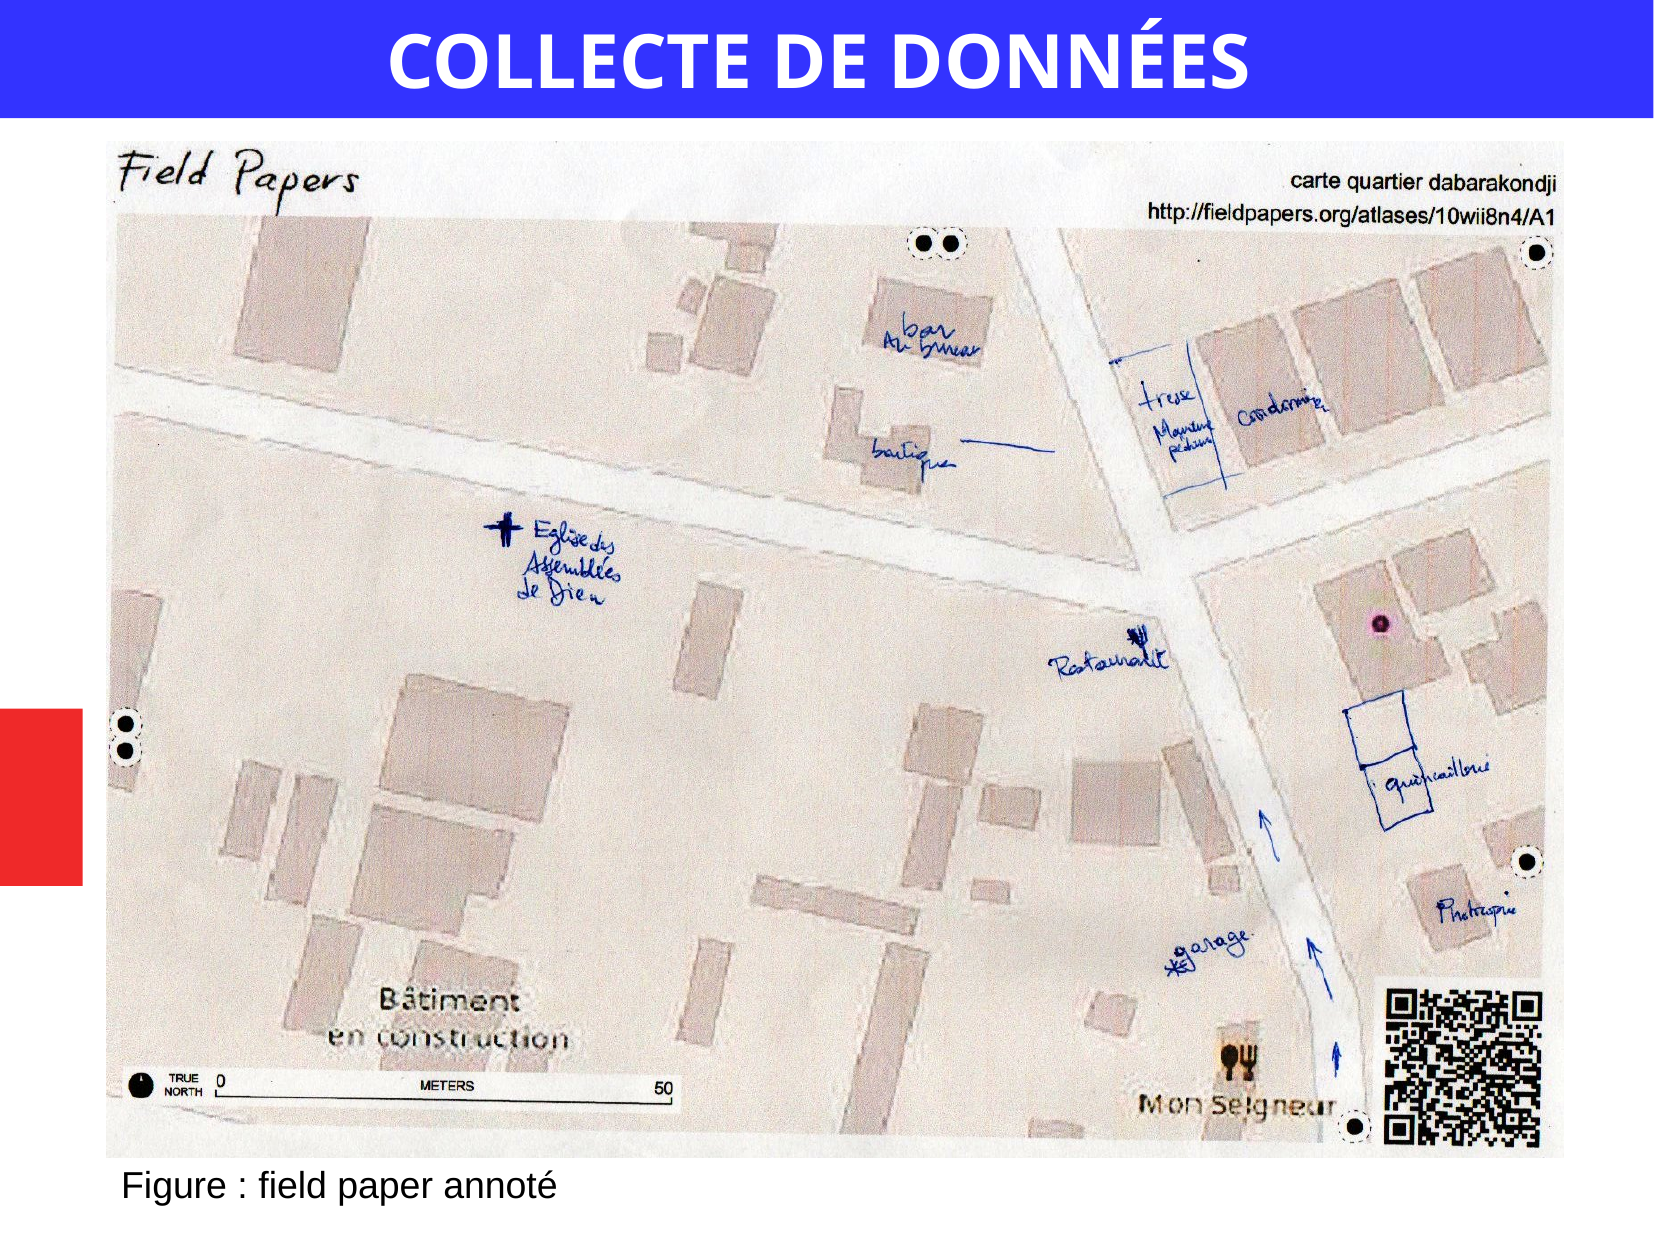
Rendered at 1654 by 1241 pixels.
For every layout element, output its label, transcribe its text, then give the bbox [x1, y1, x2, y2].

title COLLECTE DE DONNÉES [0, 0, 1654, 119]
picture [106, 141, 1564, 1158]
text_box Figure : field paper annoté [106, 1157, 603, 1215]
